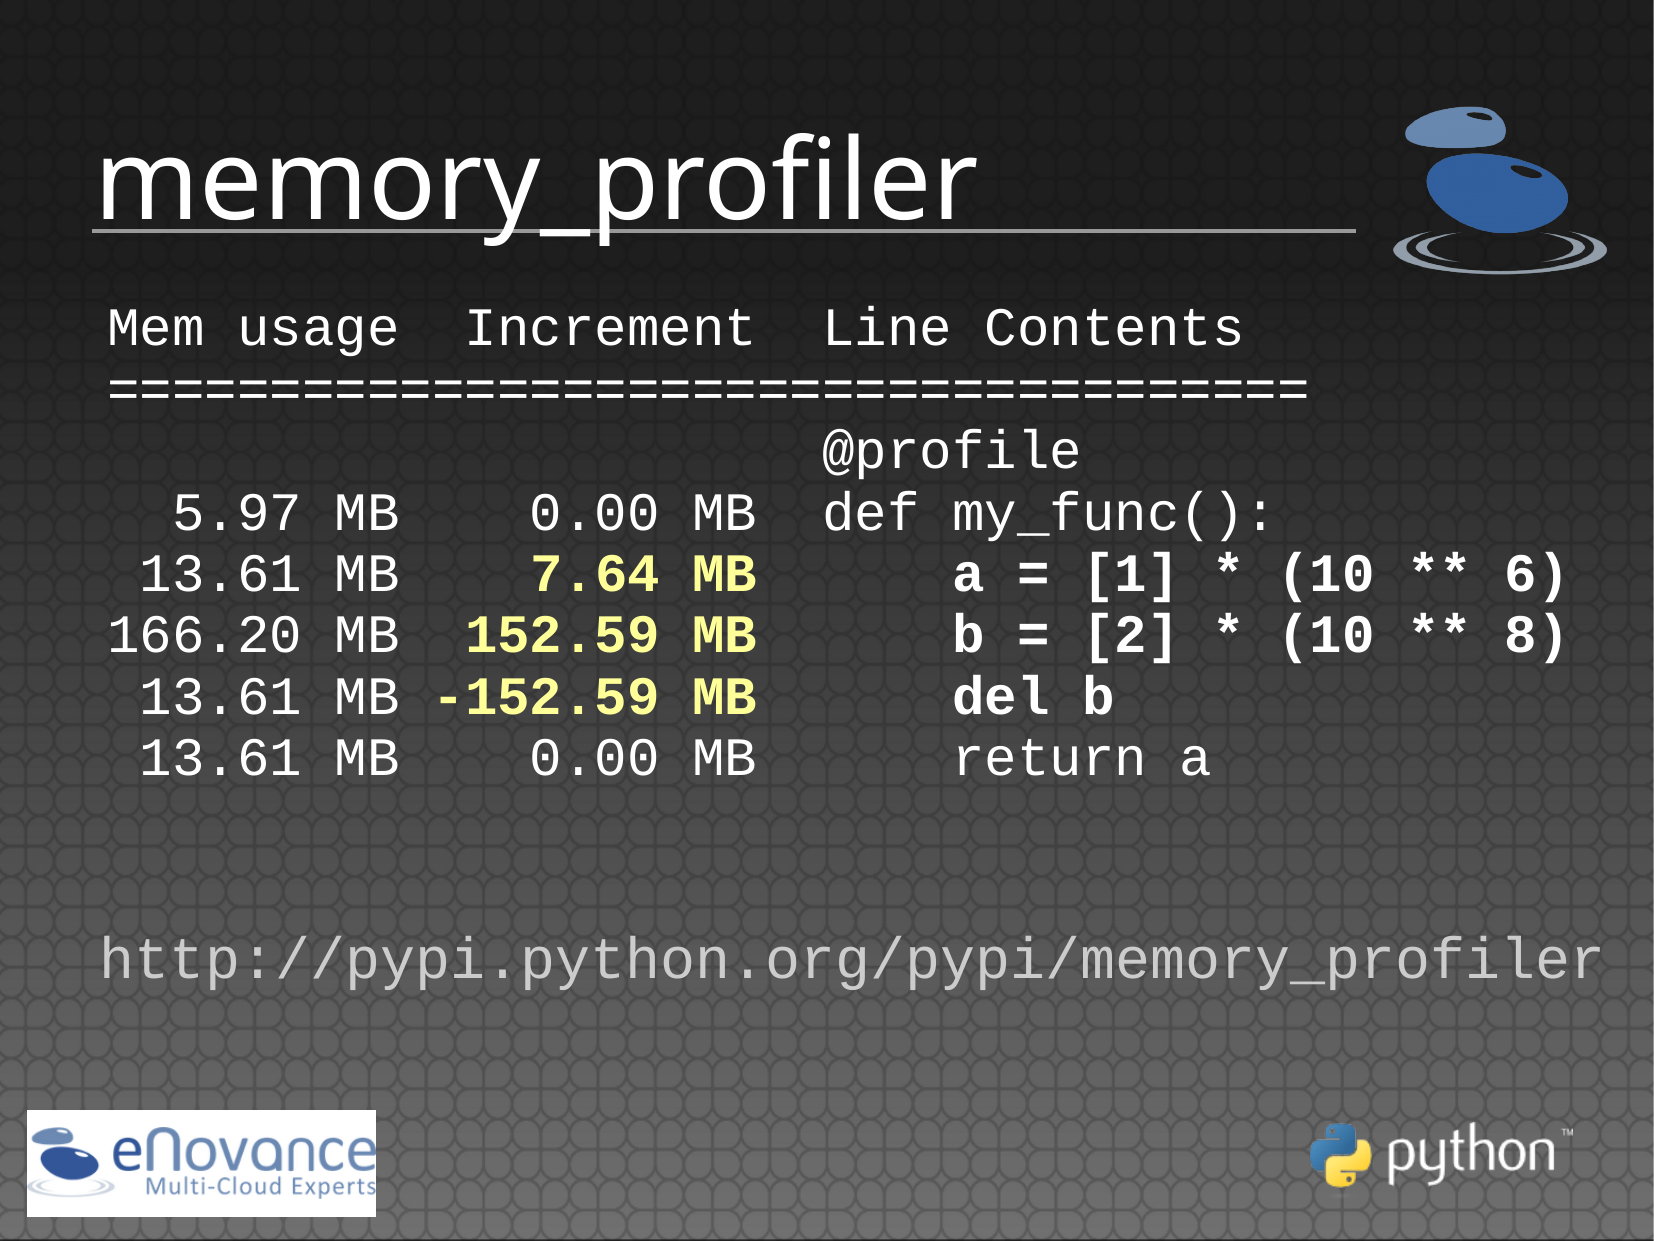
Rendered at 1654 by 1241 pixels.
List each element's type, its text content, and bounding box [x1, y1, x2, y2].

picture [0, 0, 1654, 1241]
list http://pypi.python.org/pypi/memory_profiler [29, 930, 1619, 1084]
title memory_profiler [94, 100, 1426, 251]
list Mem usage Increment Line Contents ===================================== @profile 5.97 MB 0.00 MB def my_func(): 13.61 MB 7.64 MB a = [1] * (10 ** 6) 166.20 MB 152.59 MB b = [2] * (10 ** 8) 13.61 MB -152.59 MB del b 13.61 MB 0.00 MB return a [107, 300, 1600, 930]
